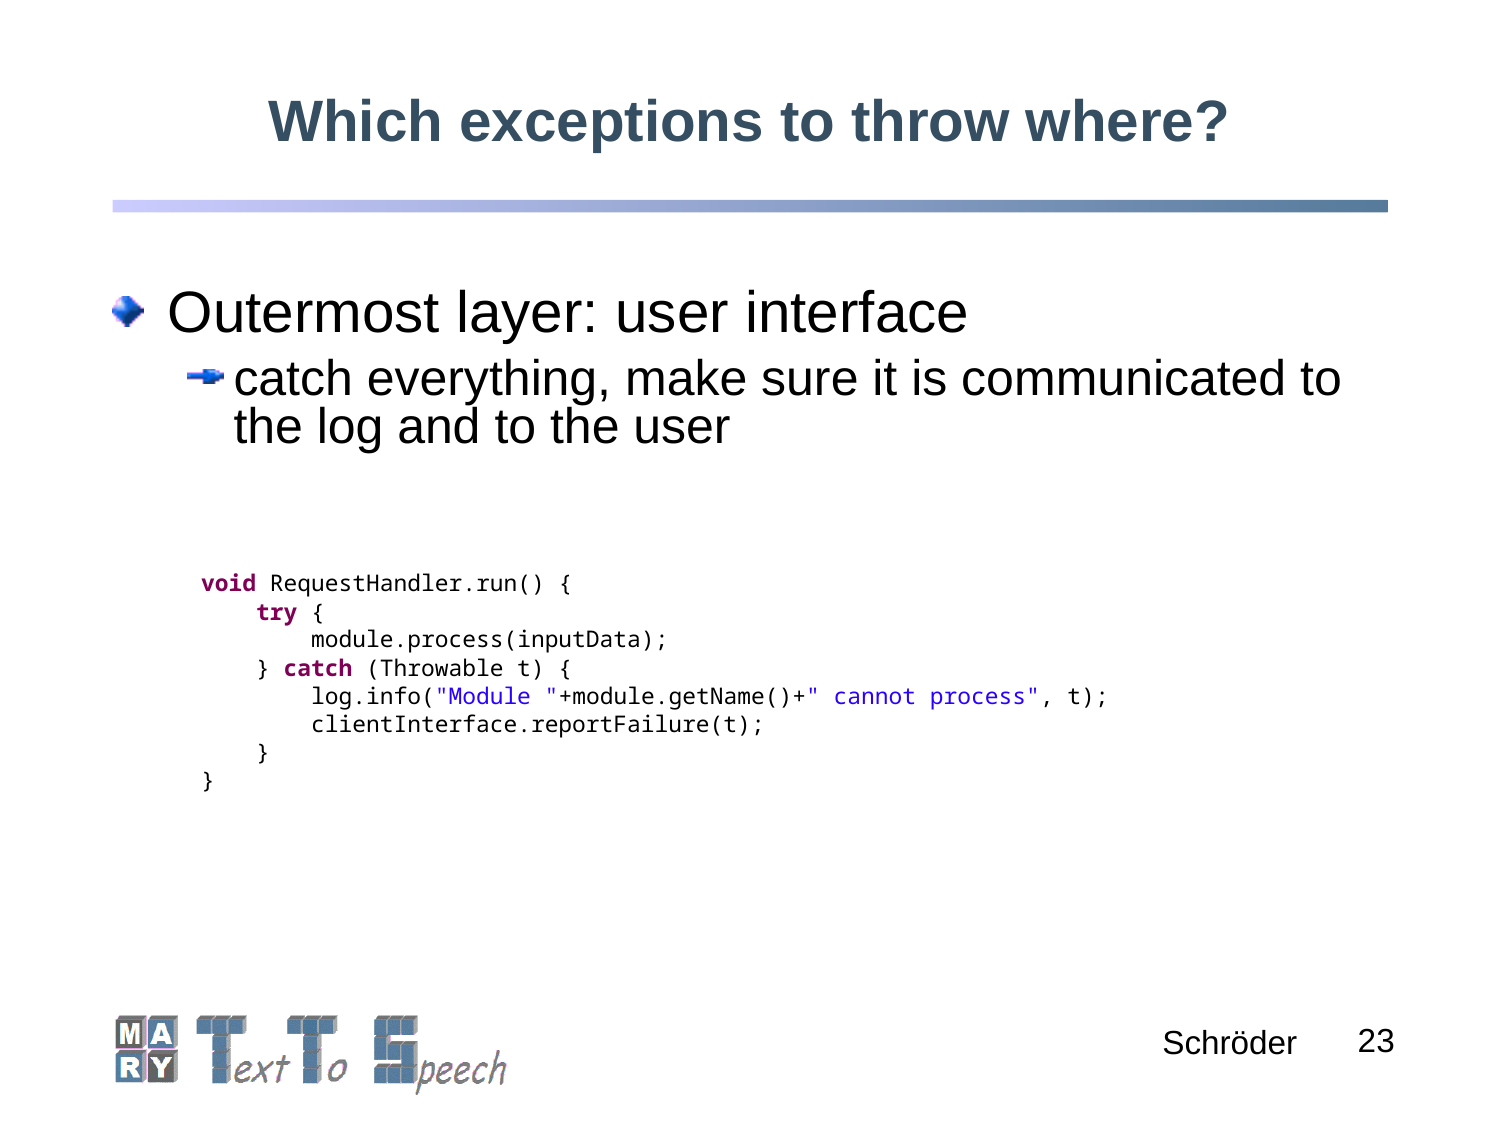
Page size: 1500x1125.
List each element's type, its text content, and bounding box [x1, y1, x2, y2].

text_box void RequestHandler.run() { try { module.process(inputData); } catch (Throwable t) { log.info("Module "+module.getName()+" cannot process", t); clientInterface.reportFailure(t); } } [186, 561, 1124, 787]
title Which exceptions to throw where? [112, 57, 1387, 193]
picture [112, 1012, 507, 1096]
list Outermost layer: user interface catch everything, make sure it is communicated to the log and to the user [112, 287, 1387, 997]
